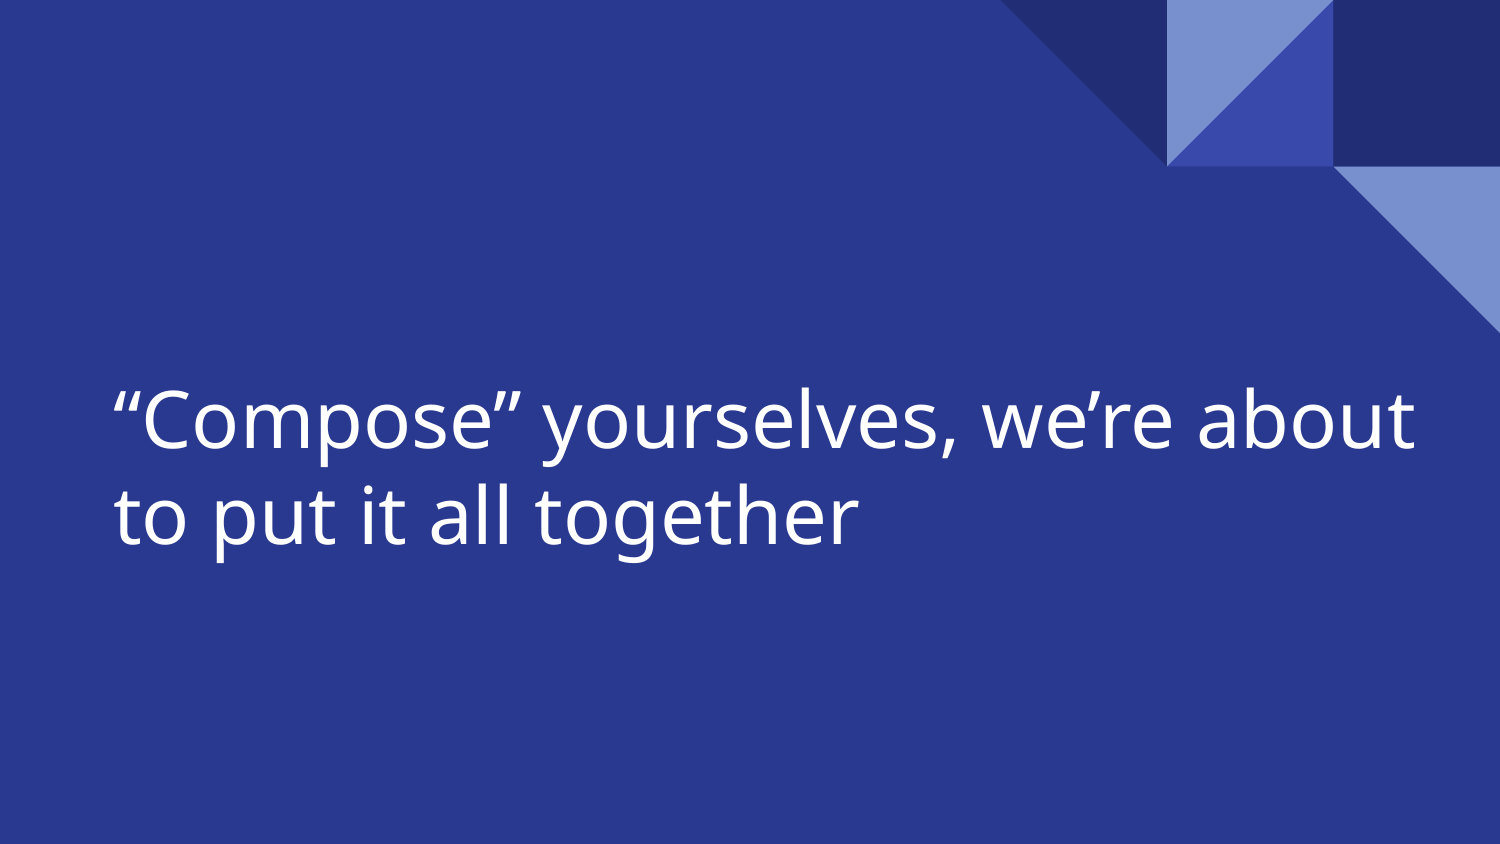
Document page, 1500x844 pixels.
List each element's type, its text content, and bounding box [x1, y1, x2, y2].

title “Compose” yourselves, we’re about to put it all together [98, 353, 1447, 577]
